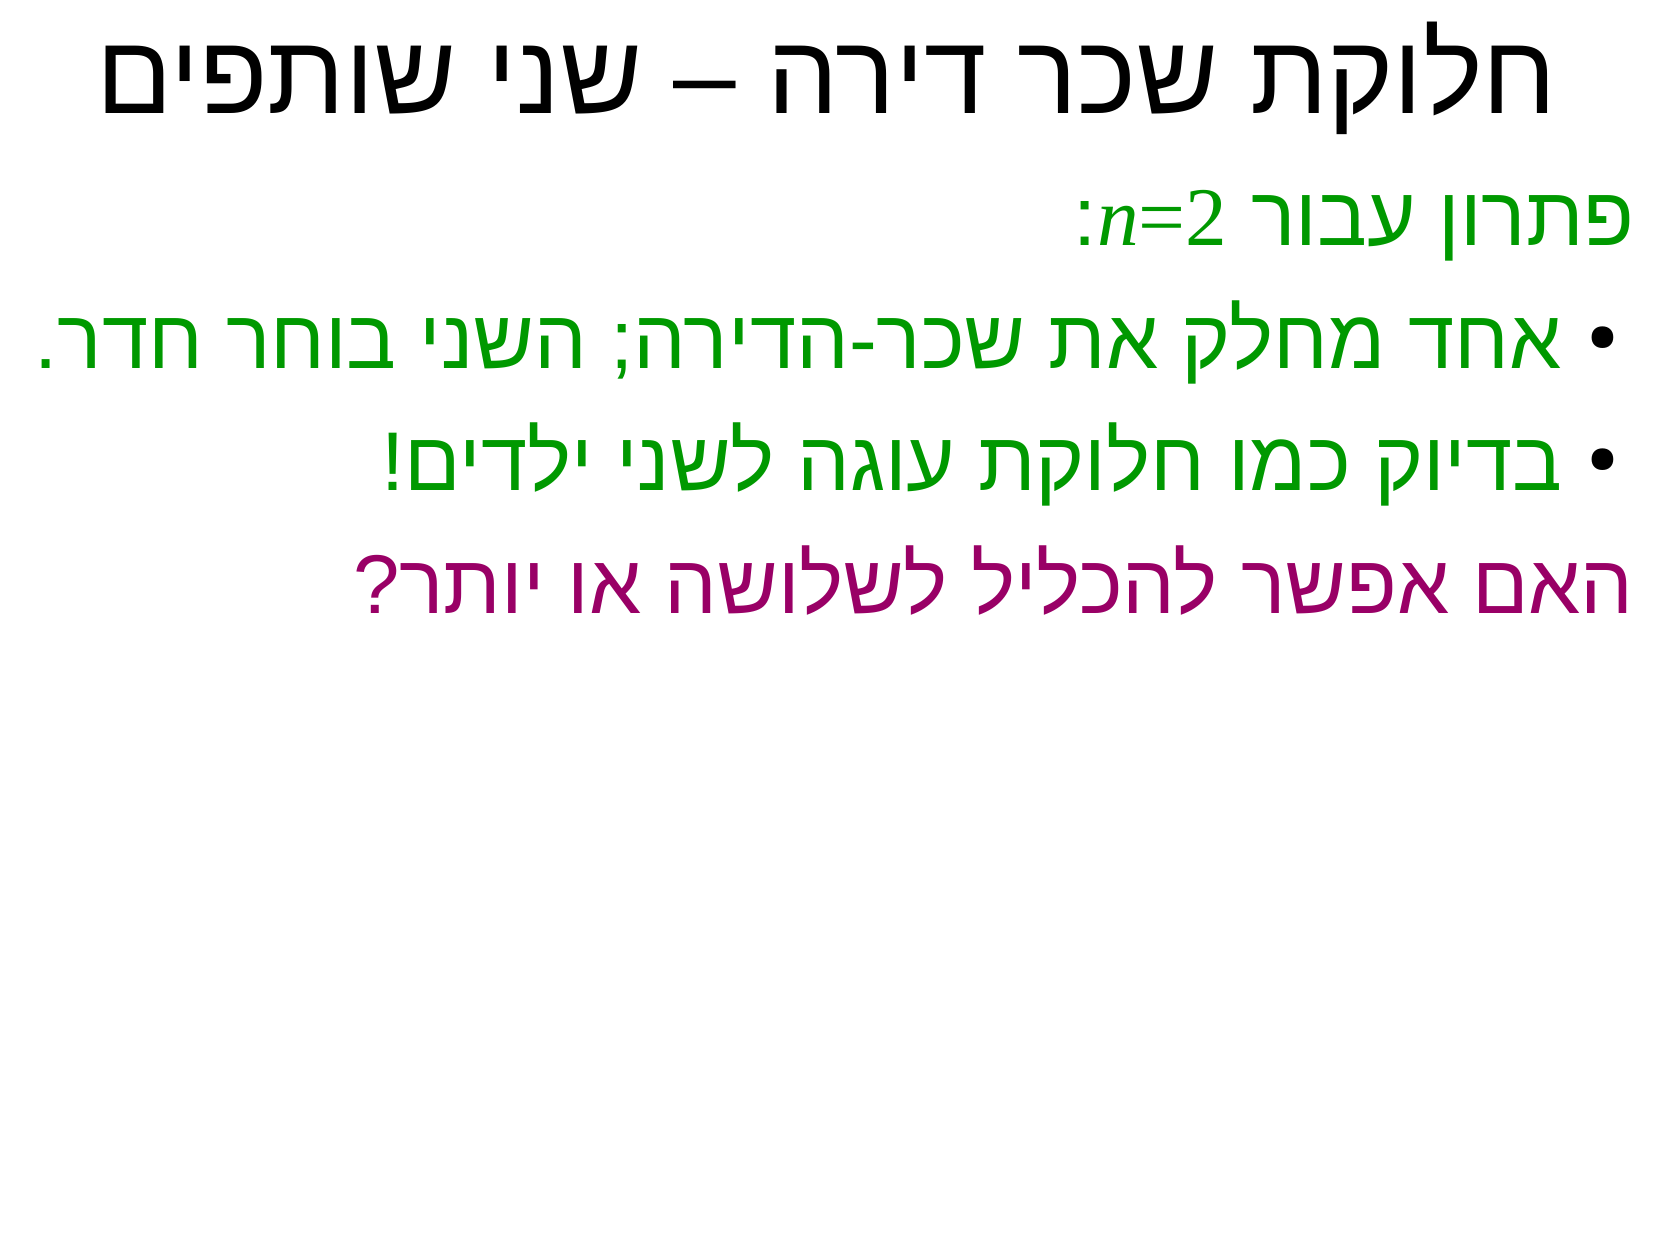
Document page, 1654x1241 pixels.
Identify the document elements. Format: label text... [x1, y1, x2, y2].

title חלוקת שכר דירה – שני שותפים [0, 0, 1654, 151]
list פתרון עבור n=2: אחד מחלק את שכר-הדירה; השני בוחר חדר. בדיוק כמו חלוקת עוגה לשני ילדים! האם אפשר להכליל לשלושה או יותר? [15, 170, 1636, 1216]
